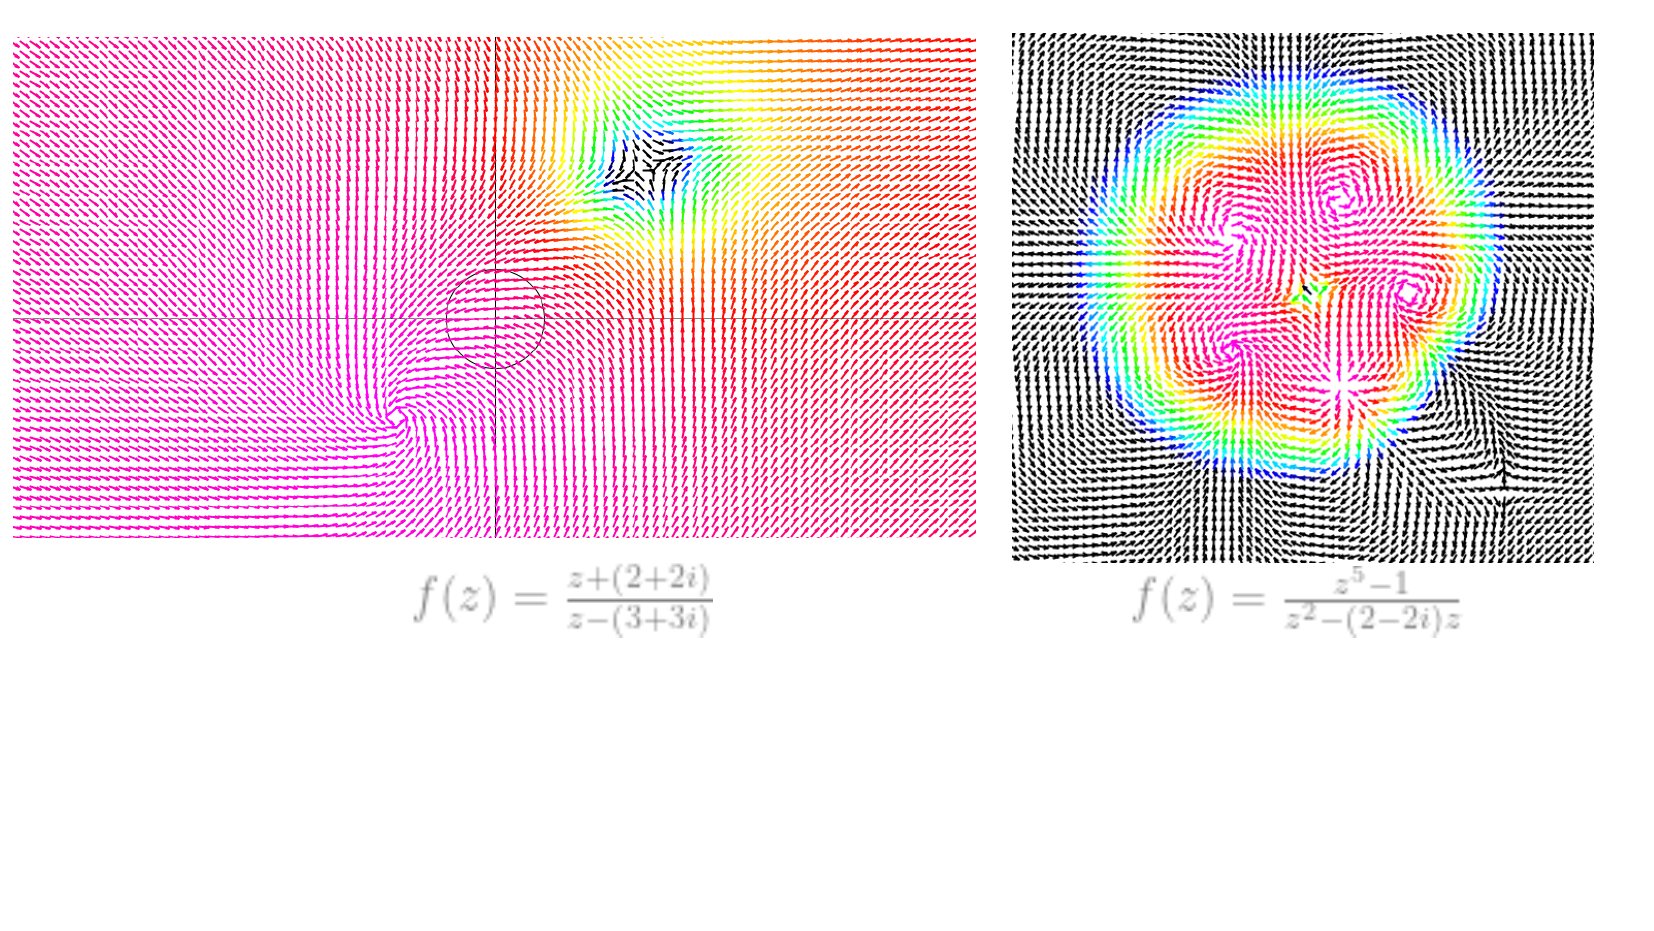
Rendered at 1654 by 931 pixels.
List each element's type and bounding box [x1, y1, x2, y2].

picture [13, 37, 976, 538]
picture [1131, 566, 1463, 638]
picture [1012, 33, 1594, 563]
picture [412, 562, 713, 638]
